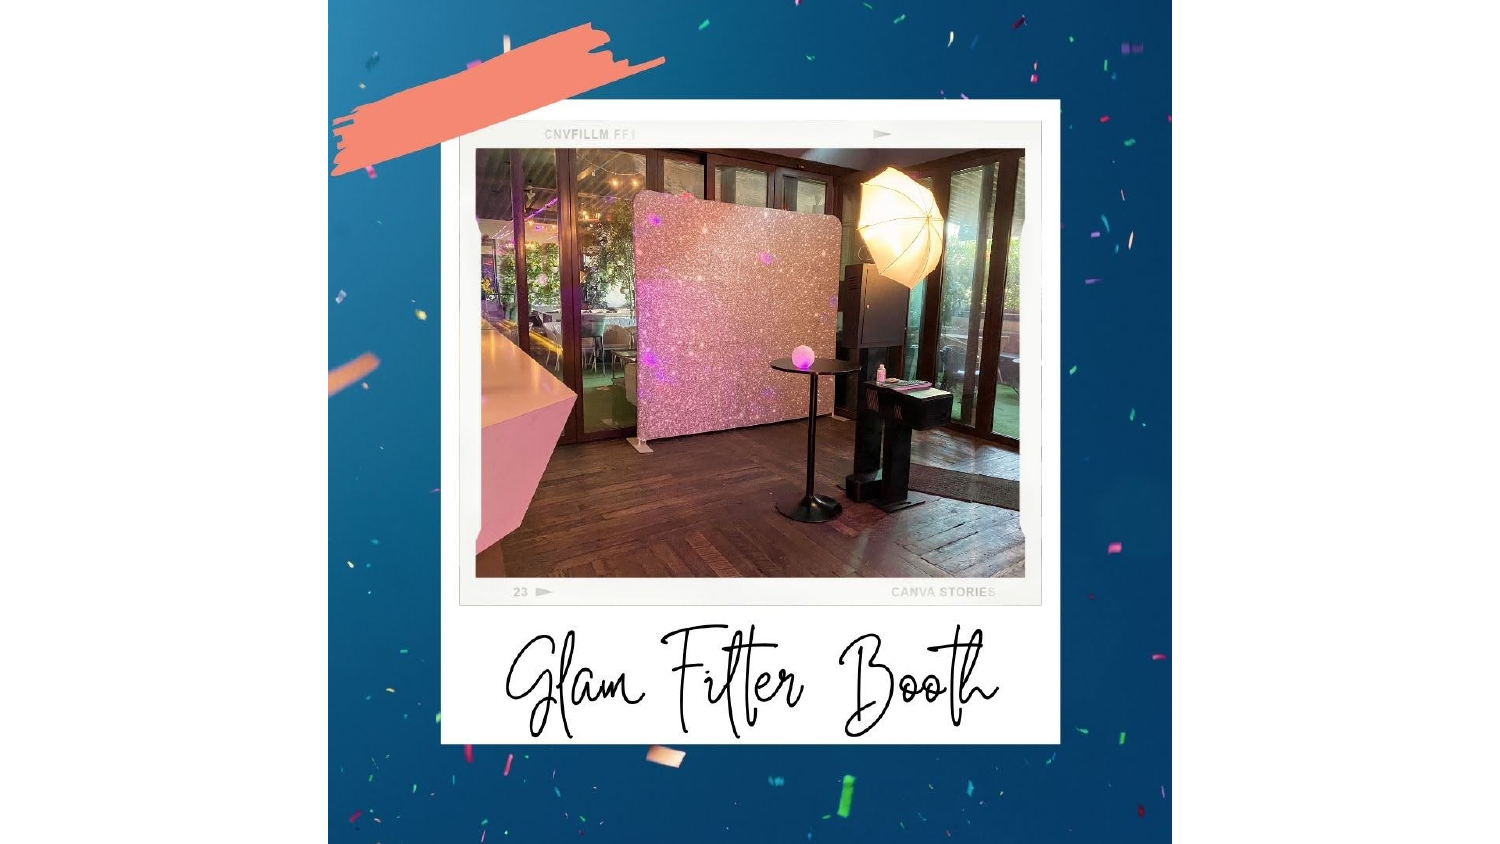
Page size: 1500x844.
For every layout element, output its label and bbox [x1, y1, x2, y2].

picture [328, 0, 1172, 844]
